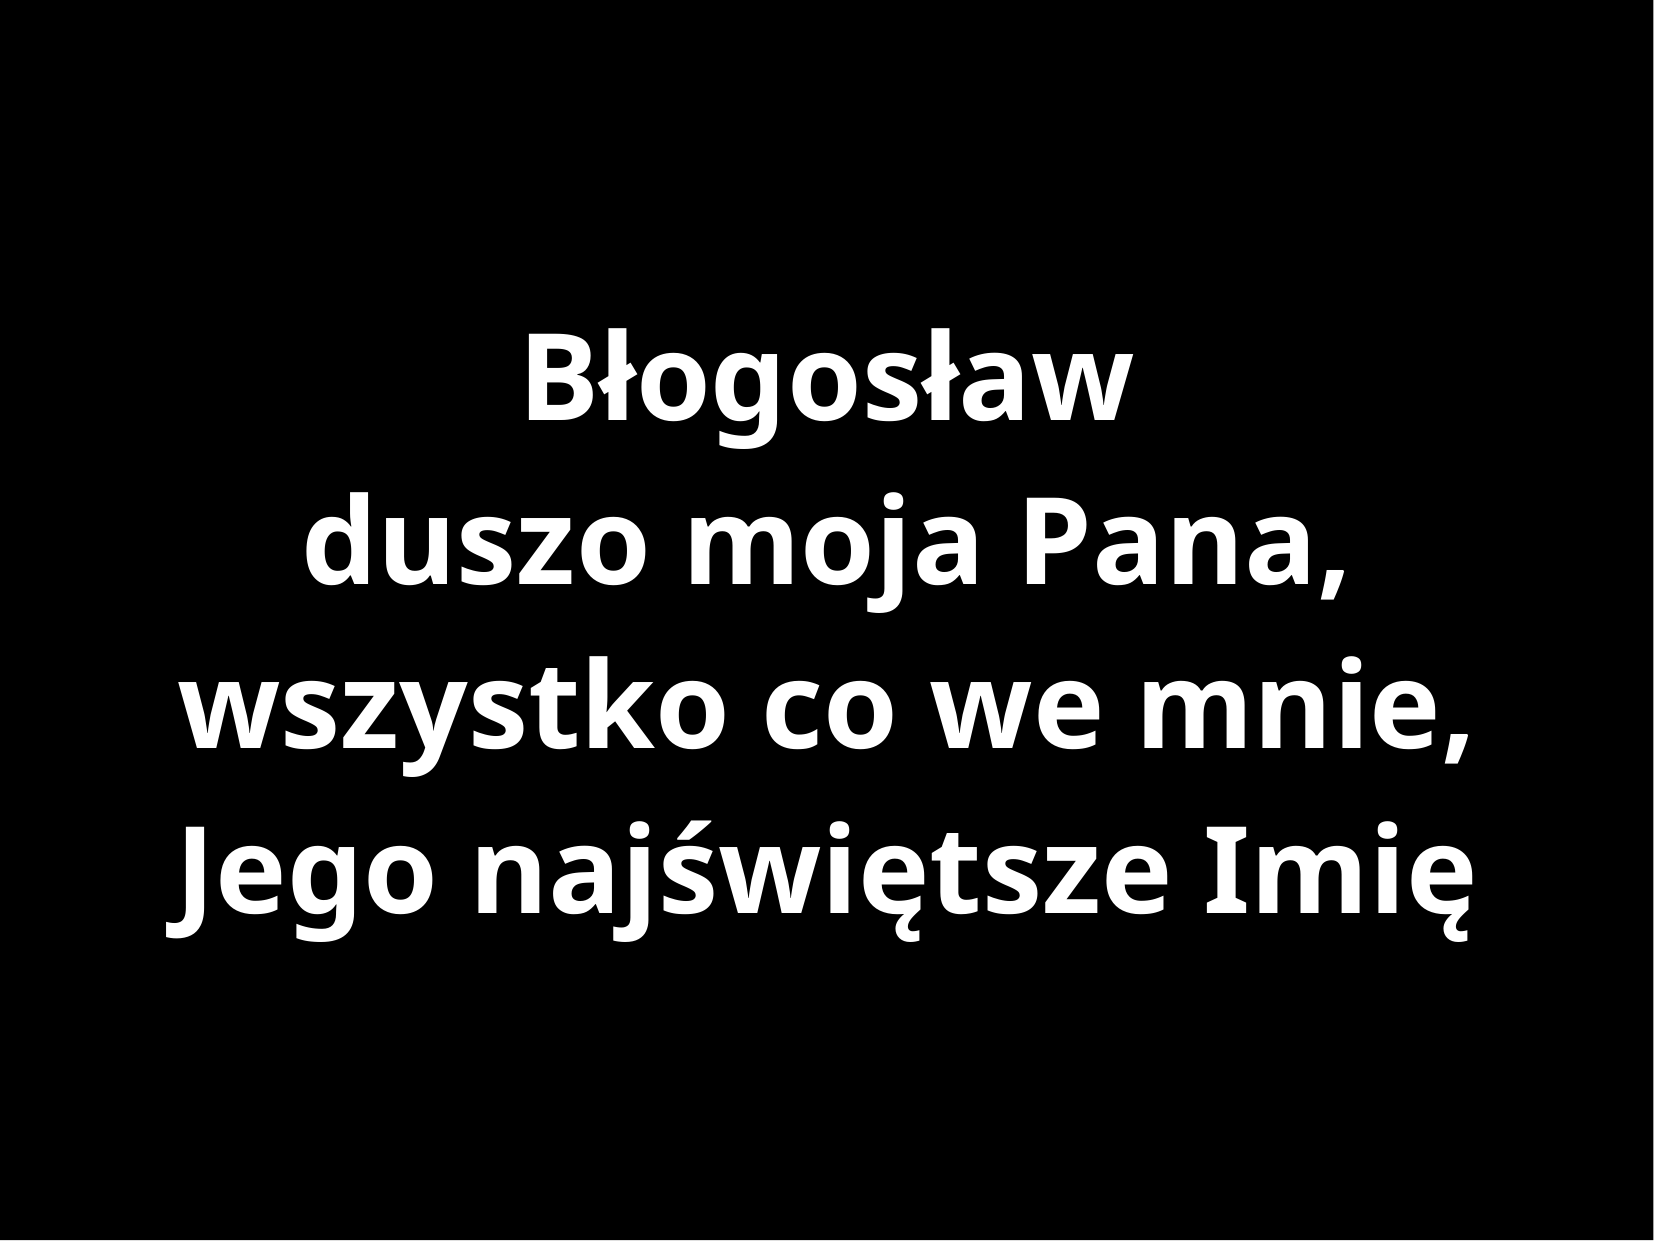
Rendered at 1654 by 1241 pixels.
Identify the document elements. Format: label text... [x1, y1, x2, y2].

title Błogosław duszo moja Pana, wszystko co we mnie, Jego najświętsze Imię [0, 0, 1654, 1241]
